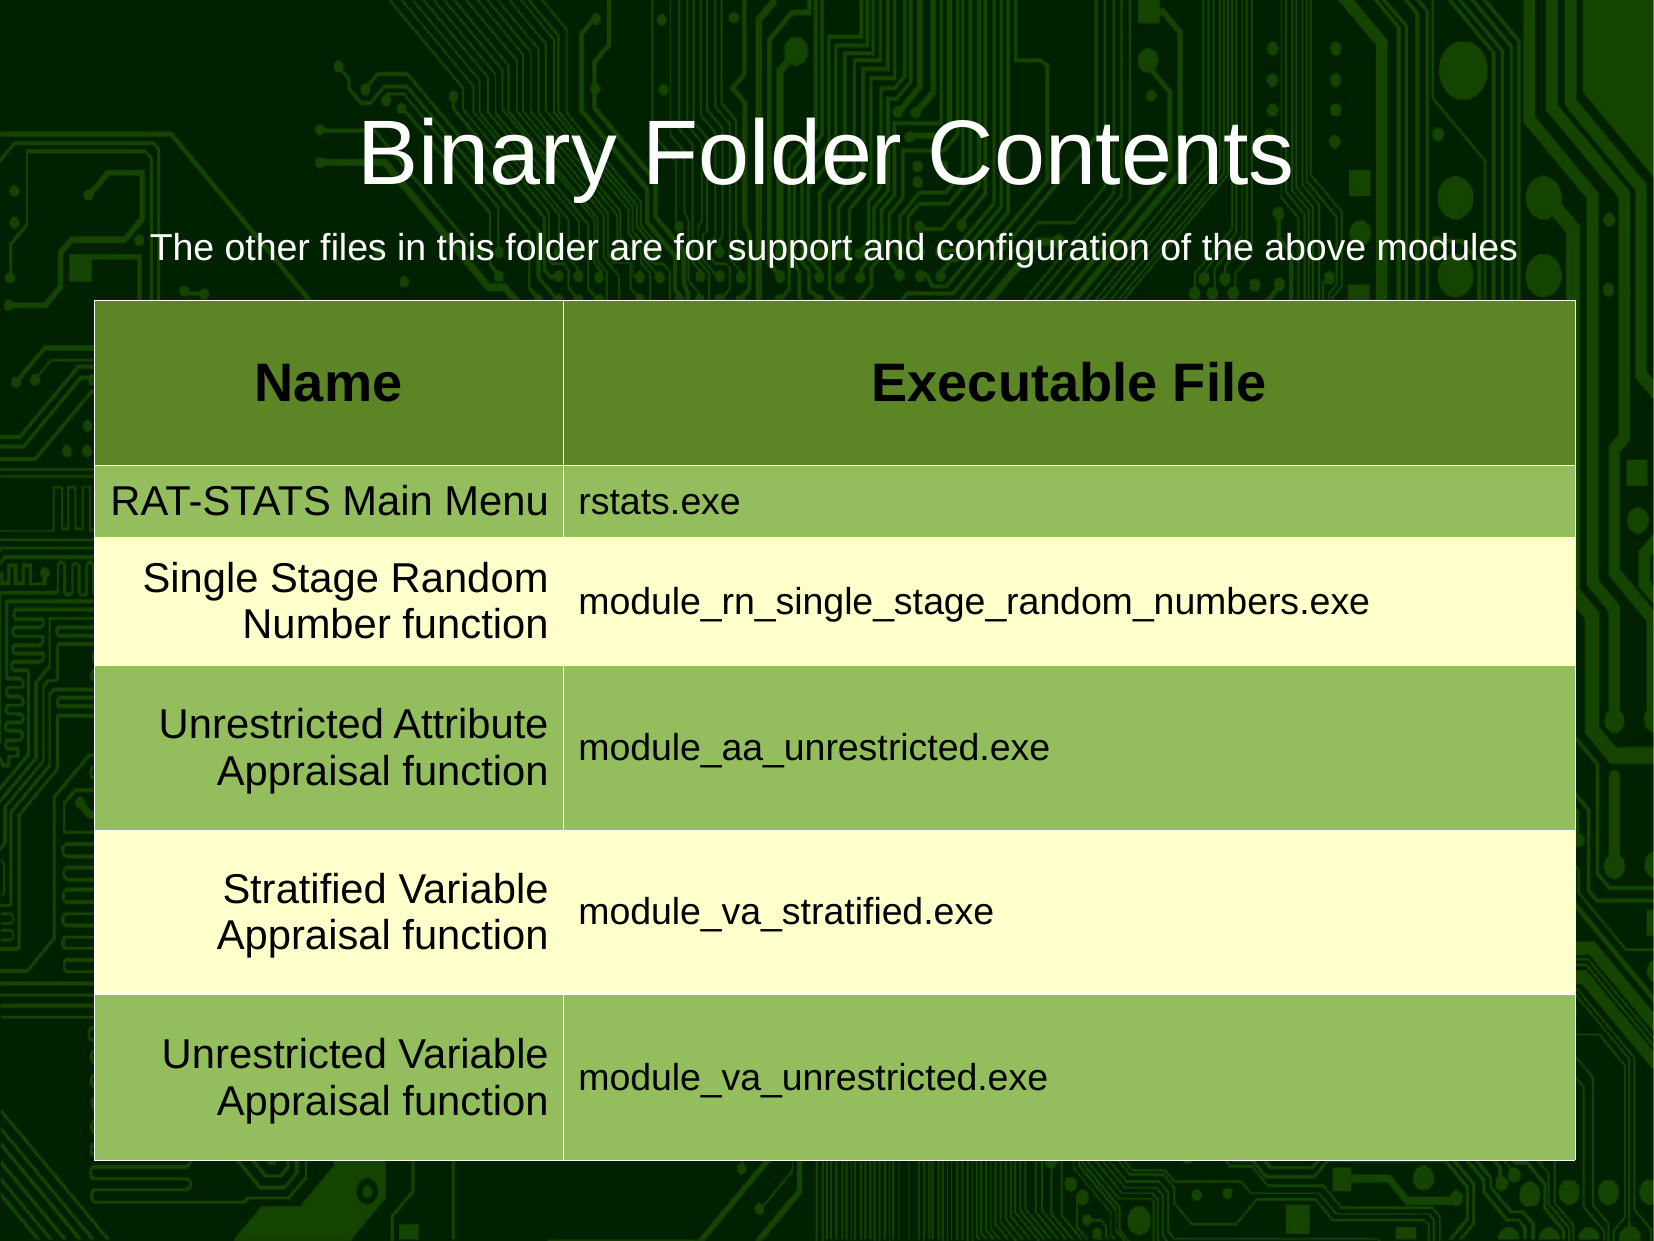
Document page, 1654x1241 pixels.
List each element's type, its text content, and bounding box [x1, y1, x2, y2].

table_cell Single Stage Random Number function [95, 538, 563, 665]
table_header Executable File [564, 301, 1575, 465]
table_cell module_aa_unrestricted.exe [564, 666, 1575, 830]
table_header Name [95, 301, 563, 465]
table_cell RAT-STATS Main Menu [95, 466, 563, 537]
table_cell rstats.exe [564, 466, 1575, 537]
table_cell module_va_unrestricted.exe [564, 995, 1575, 1160]
picture [0, 0, 1654, 1241]
table_cell module_va_stratified.exe [564, 831, 1575, 994]
text_box The other files in this folder are for support and configuration of the above modules [135, 219, 1561, 276]
table_cell Stratified Variable Appraisal function [95, 831, 563, 994]
table_cell Unrestricted Variable Appraisal function [95, 995, 563, 1160]
table_cell Unrestricted Attribute Appraisal function [95, 666, 563, 830]
table_cell module_rn_single_stage_random_numbers.exe [564, 538, 1575, 665]
title Binary Folder Contents [82, 49, 1571, 257]
